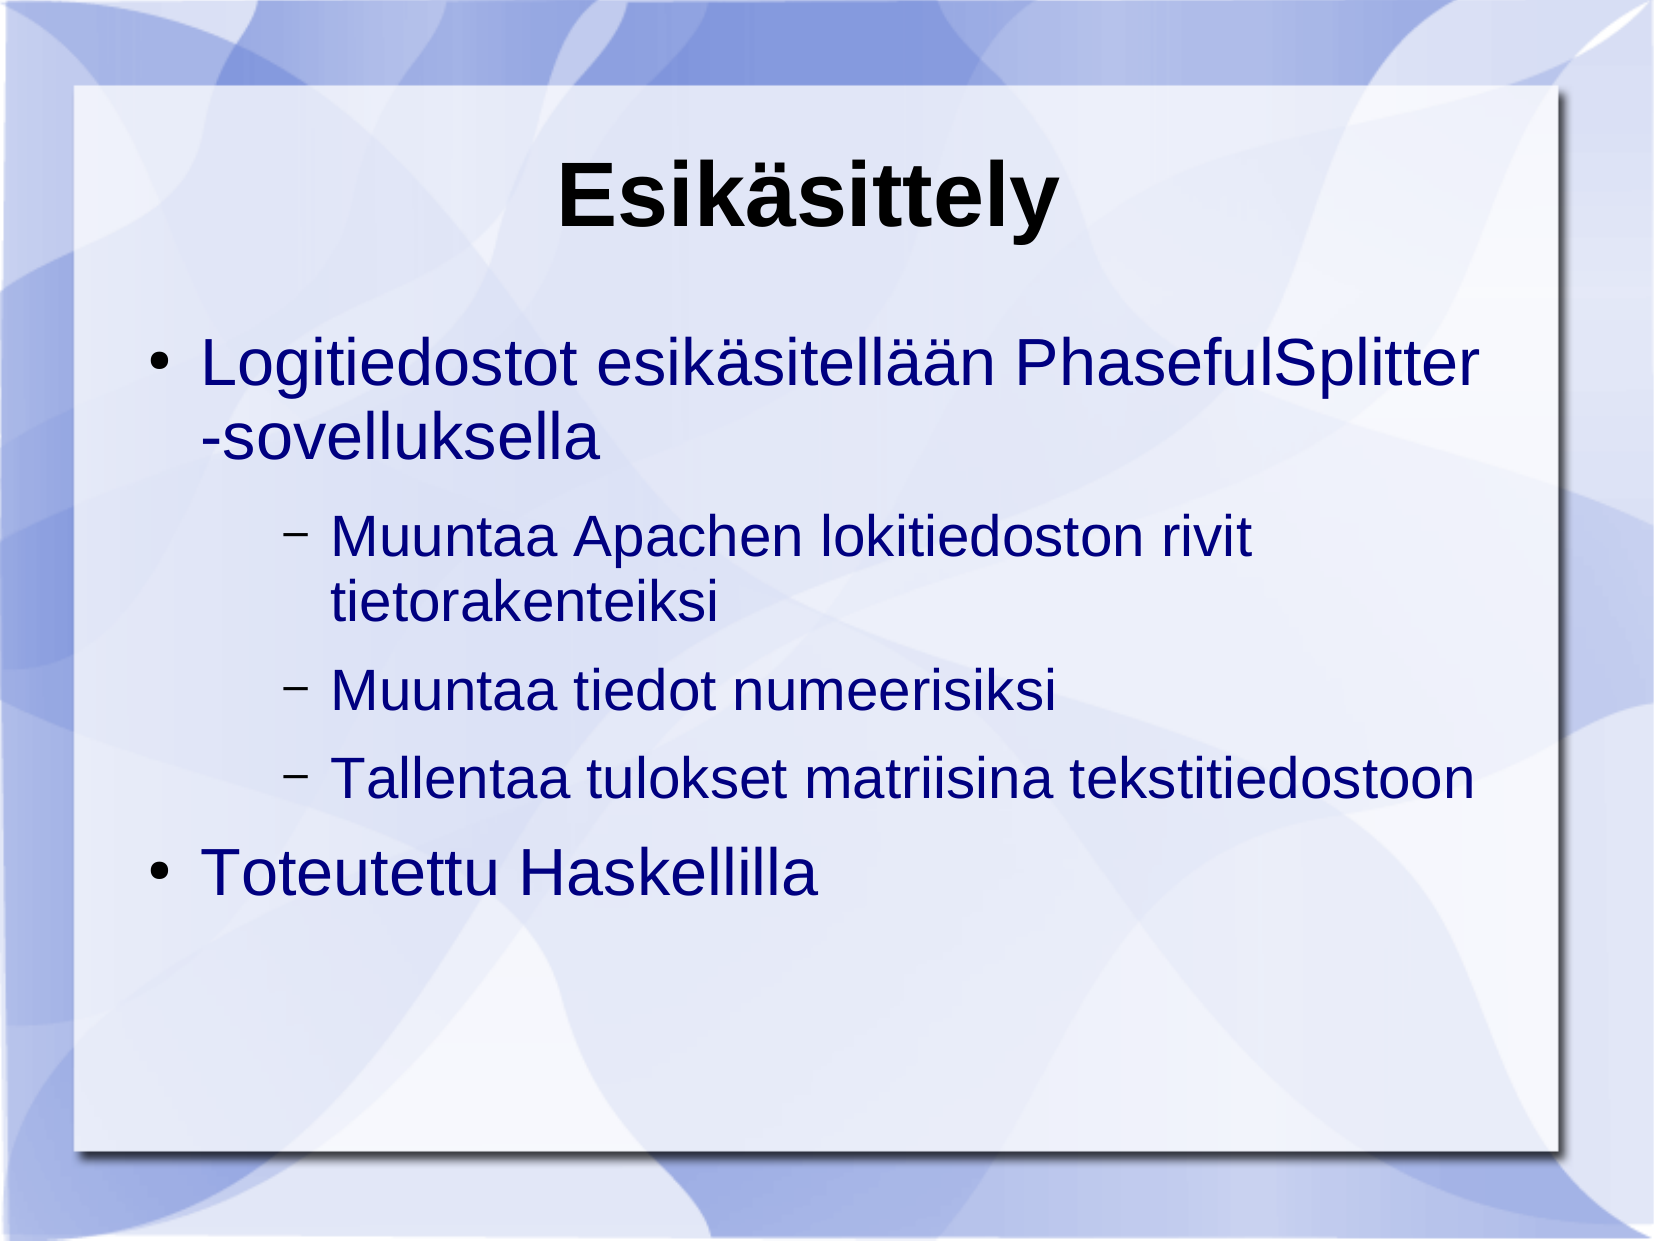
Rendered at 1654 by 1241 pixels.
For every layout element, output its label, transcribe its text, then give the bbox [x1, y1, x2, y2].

title Esikäsittely [82, 90, 1536, 298]
picture [0, 0, 1654, 1241]
list Logitiedostot esikäsitellään PhasefulSplitter -sovelluksella Muuntaa Apachen lokitiedoston rivit tietorakenteiksi Muuntaa tiedot numeerisiksi Tallentaa tulokset matriisina tekstitiedostoon Toteutettu Haskellilla [129, 324, 1489, 975]
